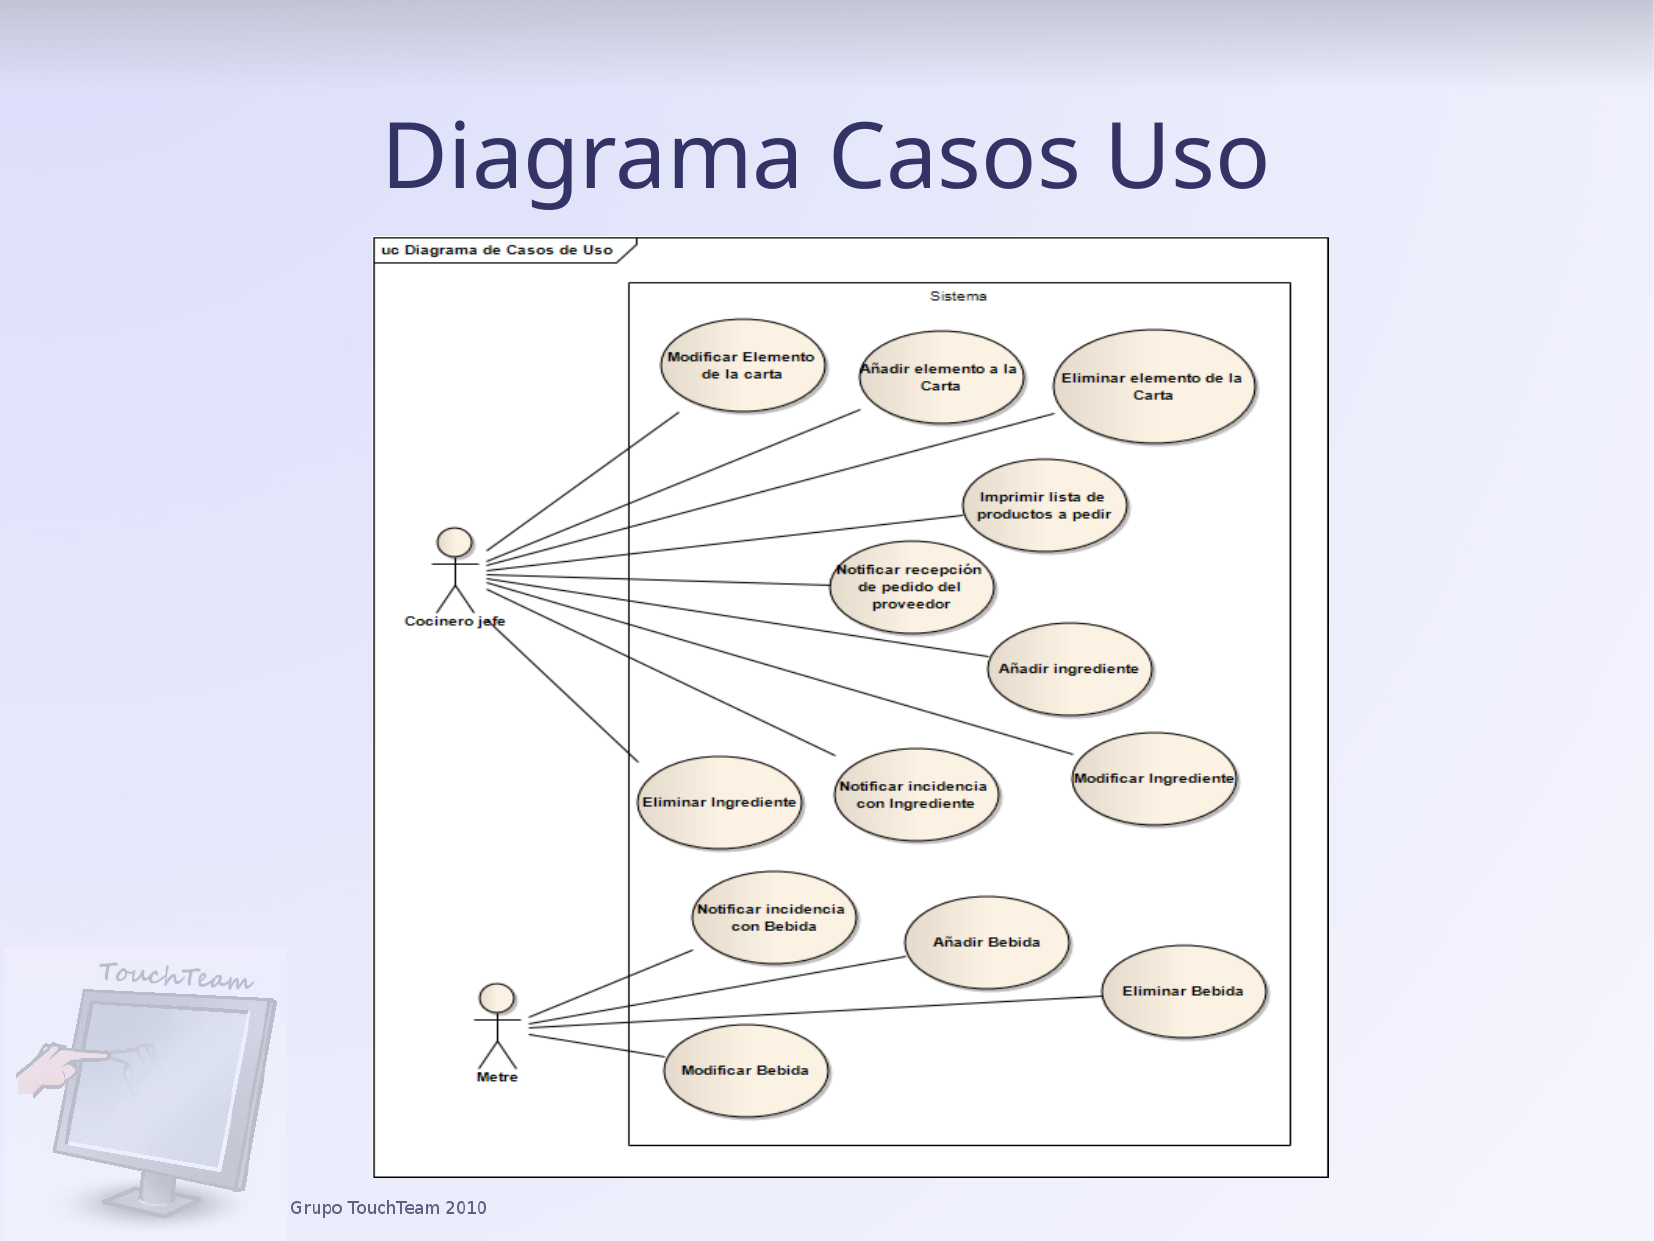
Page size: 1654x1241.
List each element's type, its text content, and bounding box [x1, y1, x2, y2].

title Diagrama Casos Uso [82, 49, 1571, 257]
picture [0, 0, 1654, 1241]
